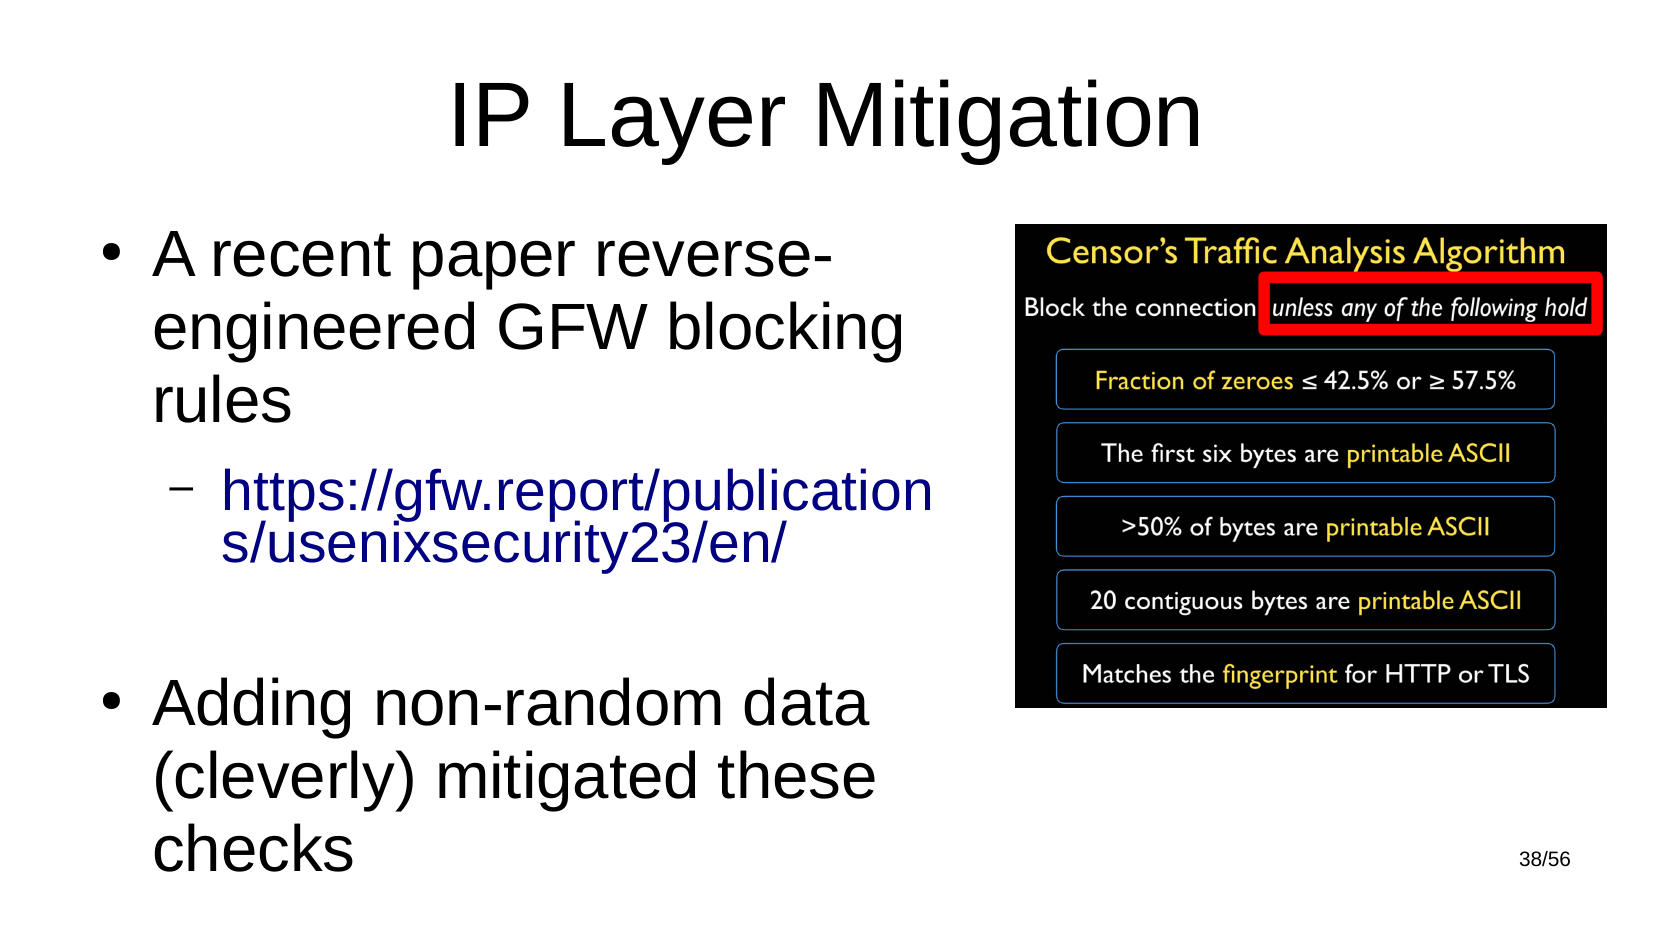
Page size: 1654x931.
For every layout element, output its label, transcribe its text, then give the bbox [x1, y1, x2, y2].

list A recent paper reverse-engineered GFW blocking rules https://gfw.report/publications/usenixsecurity23/en/ Adding non-random data (cleverly) mitigated these checks [82, 217, 934, 839]
picture [1015, 224, 1607, 708]
title IP Layer Mitigation [82, 37, 1571, 193]
